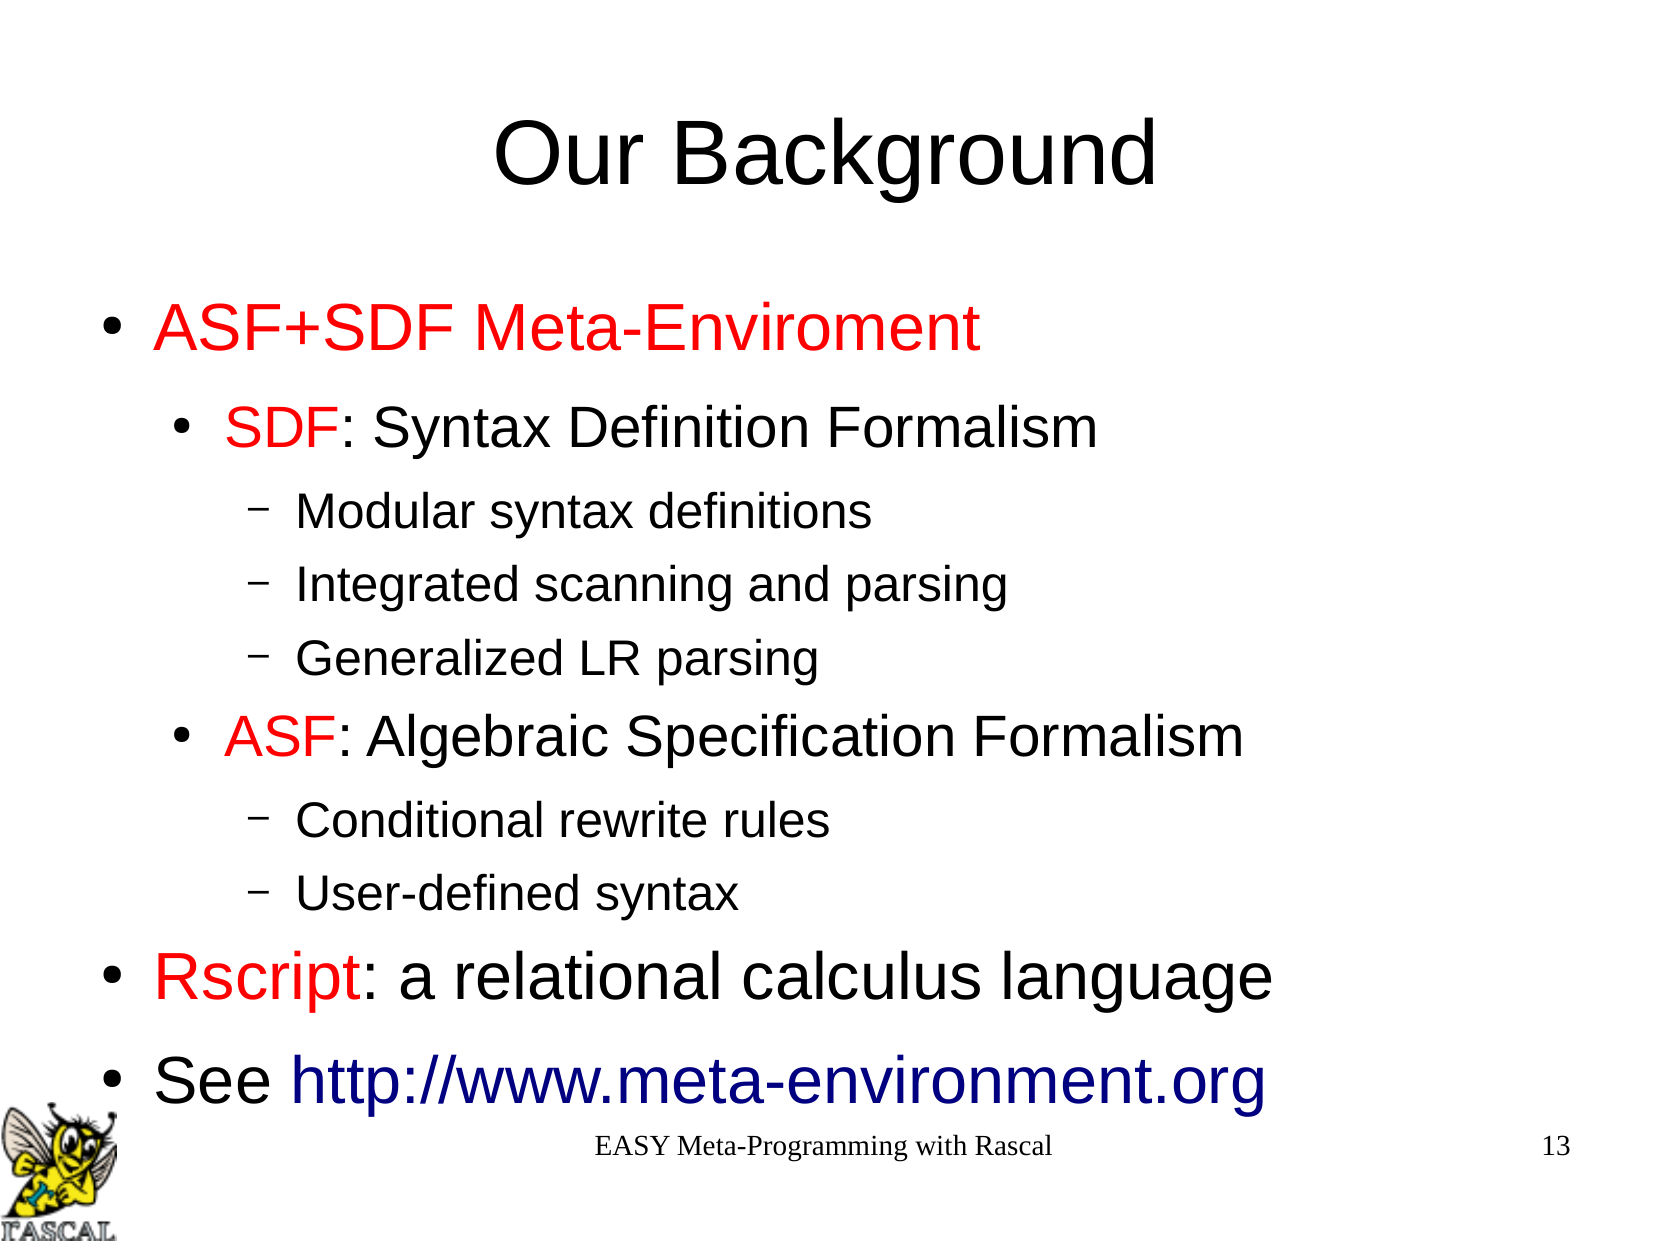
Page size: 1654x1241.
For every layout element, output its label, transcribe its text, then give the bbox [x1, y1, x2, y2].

list ASF+SDF Meta-Enviroment SDF: Syntax Definition Formalism Modular syntax definitions Integrated scanning and parsing Generalized LR parsing ASF: Algebraic Specification Formalism Conditional rewrite rules User-defined syntax Rscript: a relational calculus language See http://www.meta-environment.org [82, 290, 1571, 1109]
title Our Background [82, 49, 1571, 257]
picture [0, 1102, 117, 1241]
